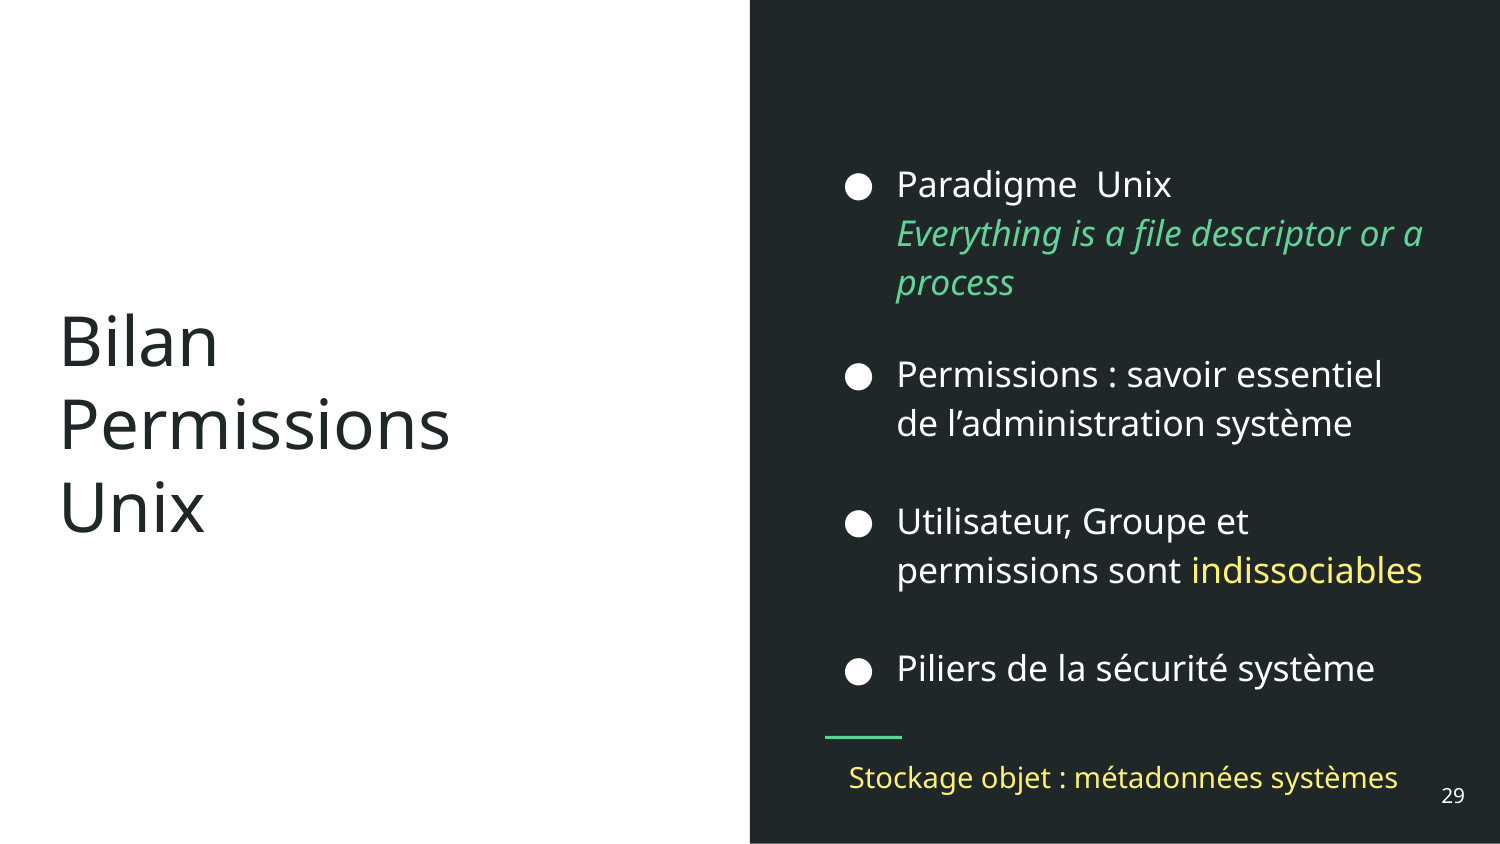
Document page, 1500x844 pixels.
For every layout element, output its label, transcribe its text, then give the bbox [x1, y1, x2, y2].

text_box Stockage objet : métadonnées systèmes [834, 744, 1416, 810]
slide_number <numéro> [1389, 764, 1480, 830]
title Bilan Permissions Unix [43, 281, 708, 562]
list Paradigme Unix Everything is a file descriptor or a process Permissions : savoir essentiel de l’administration système Utilisateur, Groupe et permissions sont indissociables Piliers de la sécurité système [810, 118, 1440, 725]
